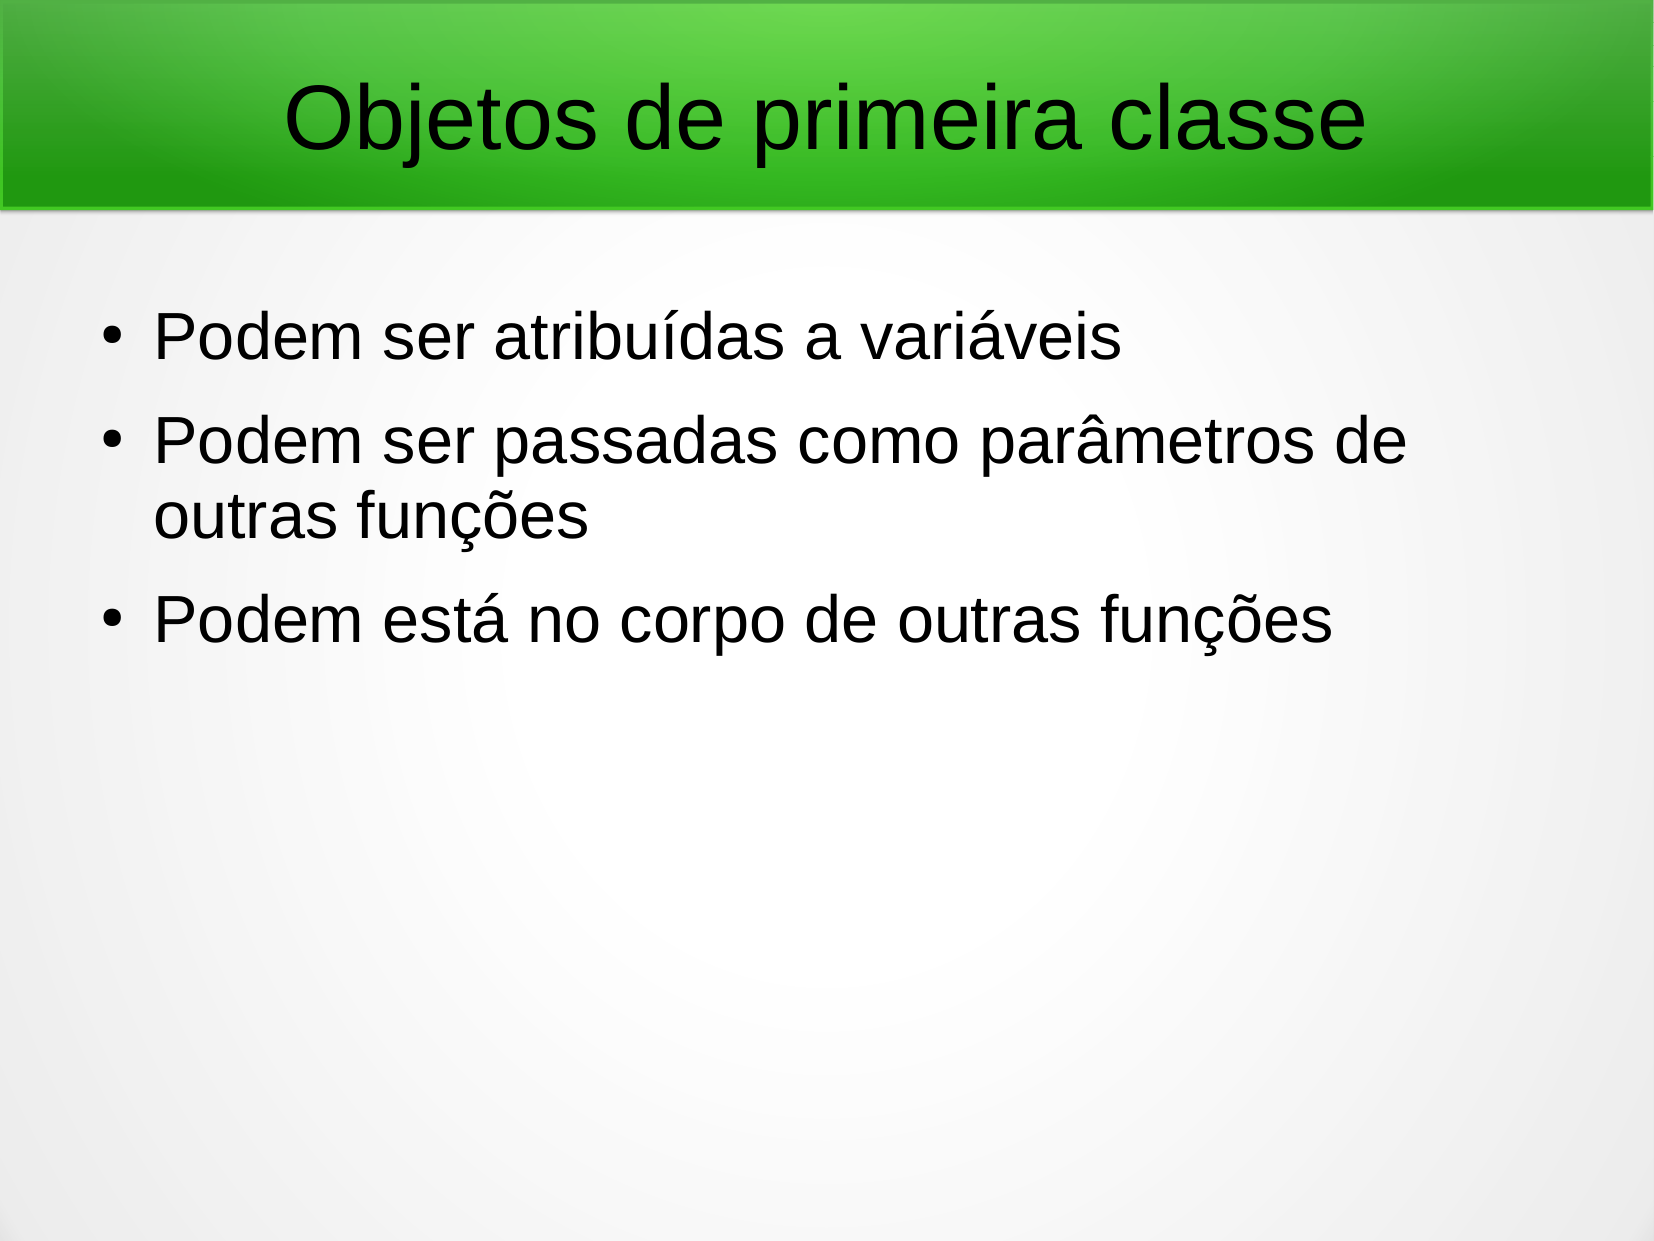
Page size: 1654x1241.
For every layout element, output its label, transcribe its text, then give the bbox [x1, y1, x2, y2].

list Podem ser atribuídas a variáveis Podem ser passadas como parâmetros de outras funções Podem está no corpo de outras funções [82, 299, 1571, 1019]
title Objetos de primeira classe [82, 47, 1571, 189]
